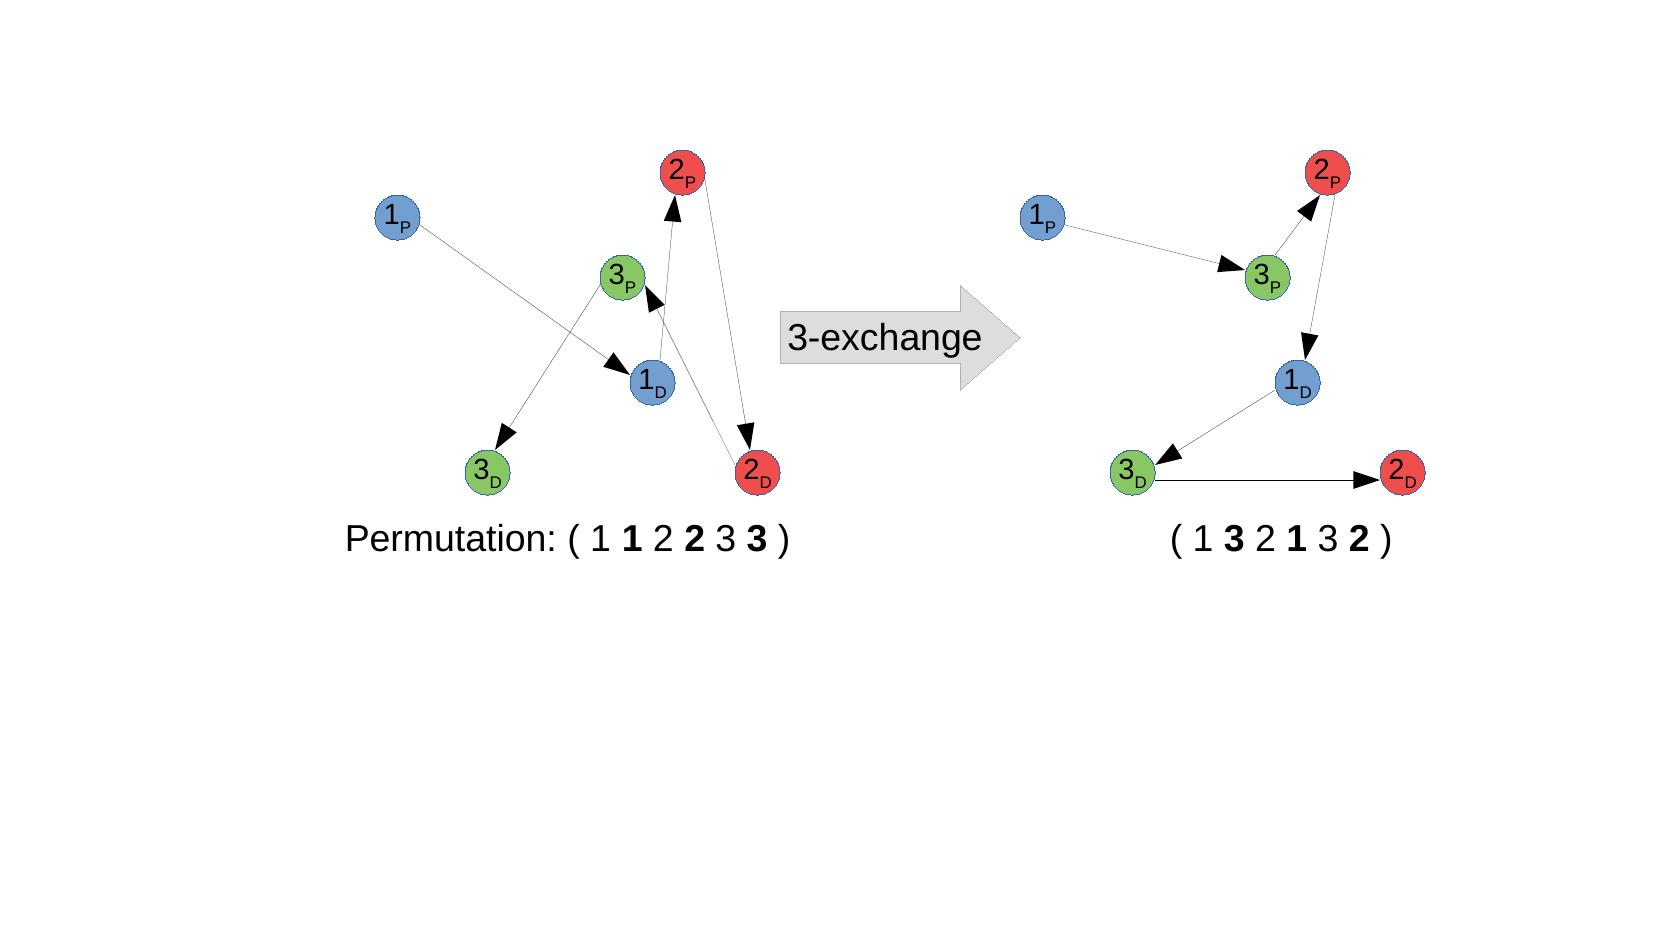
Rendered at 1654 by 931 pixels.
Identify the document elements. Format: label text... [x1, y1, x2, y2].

text_box 2D [1380, 450, 1426, 496]
text_box 3D [1110, 450, 1156, 496]
text_box 2D [735, 450, 781, 496]
text_box 3D [465, 450, 511, 496]
text_box 3P [600, 255, 646, 301]
text_box 2P [1305, 150, 1351, 196]
text_box 3-exchange [780, 285, 1021, 391]
text_box 1D [630, 360, 676, 406]
text_box 1P [374, 195, 421, 241]
text_box 1P [1020, 195, 1066, 241]
text_box Permutation: ( 1 1 2 2 3 3 ) ( 1 3 2 1 3 2 ) [330, 510, 1441, 609]
text_box 2P [660, 150, 706, 196]
text_box 1D [1275, 360, 1321, 406]
text_box 3P [1245, 255, 1291, 301]
